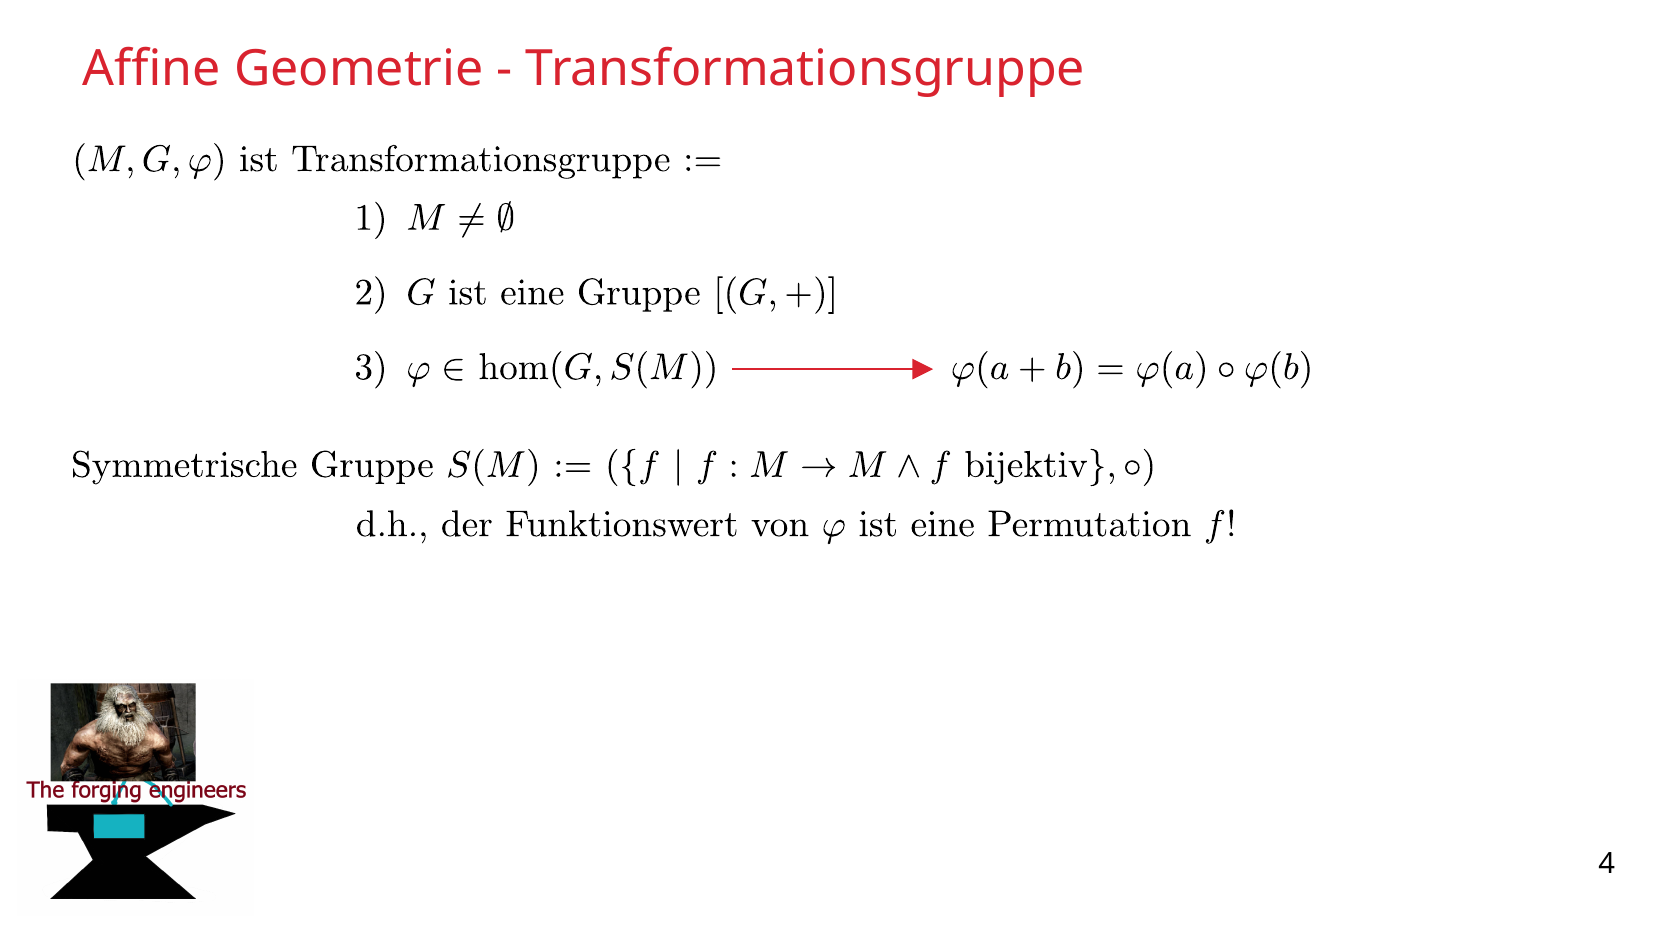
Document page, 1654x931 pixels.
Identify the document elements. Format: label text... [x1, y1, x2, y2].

picture [70, 448, 1153, 487]
picture [949, 349, 1312, 390]
title Affine Geometrie - Transformationsgruppe [82, 37, 1571, 95]
picture [354, 200, 834, 389]
picture [70, 141, 722, 182]
picture [17, 679, 254, 916]
picture [354, 508, 1235, 546]
